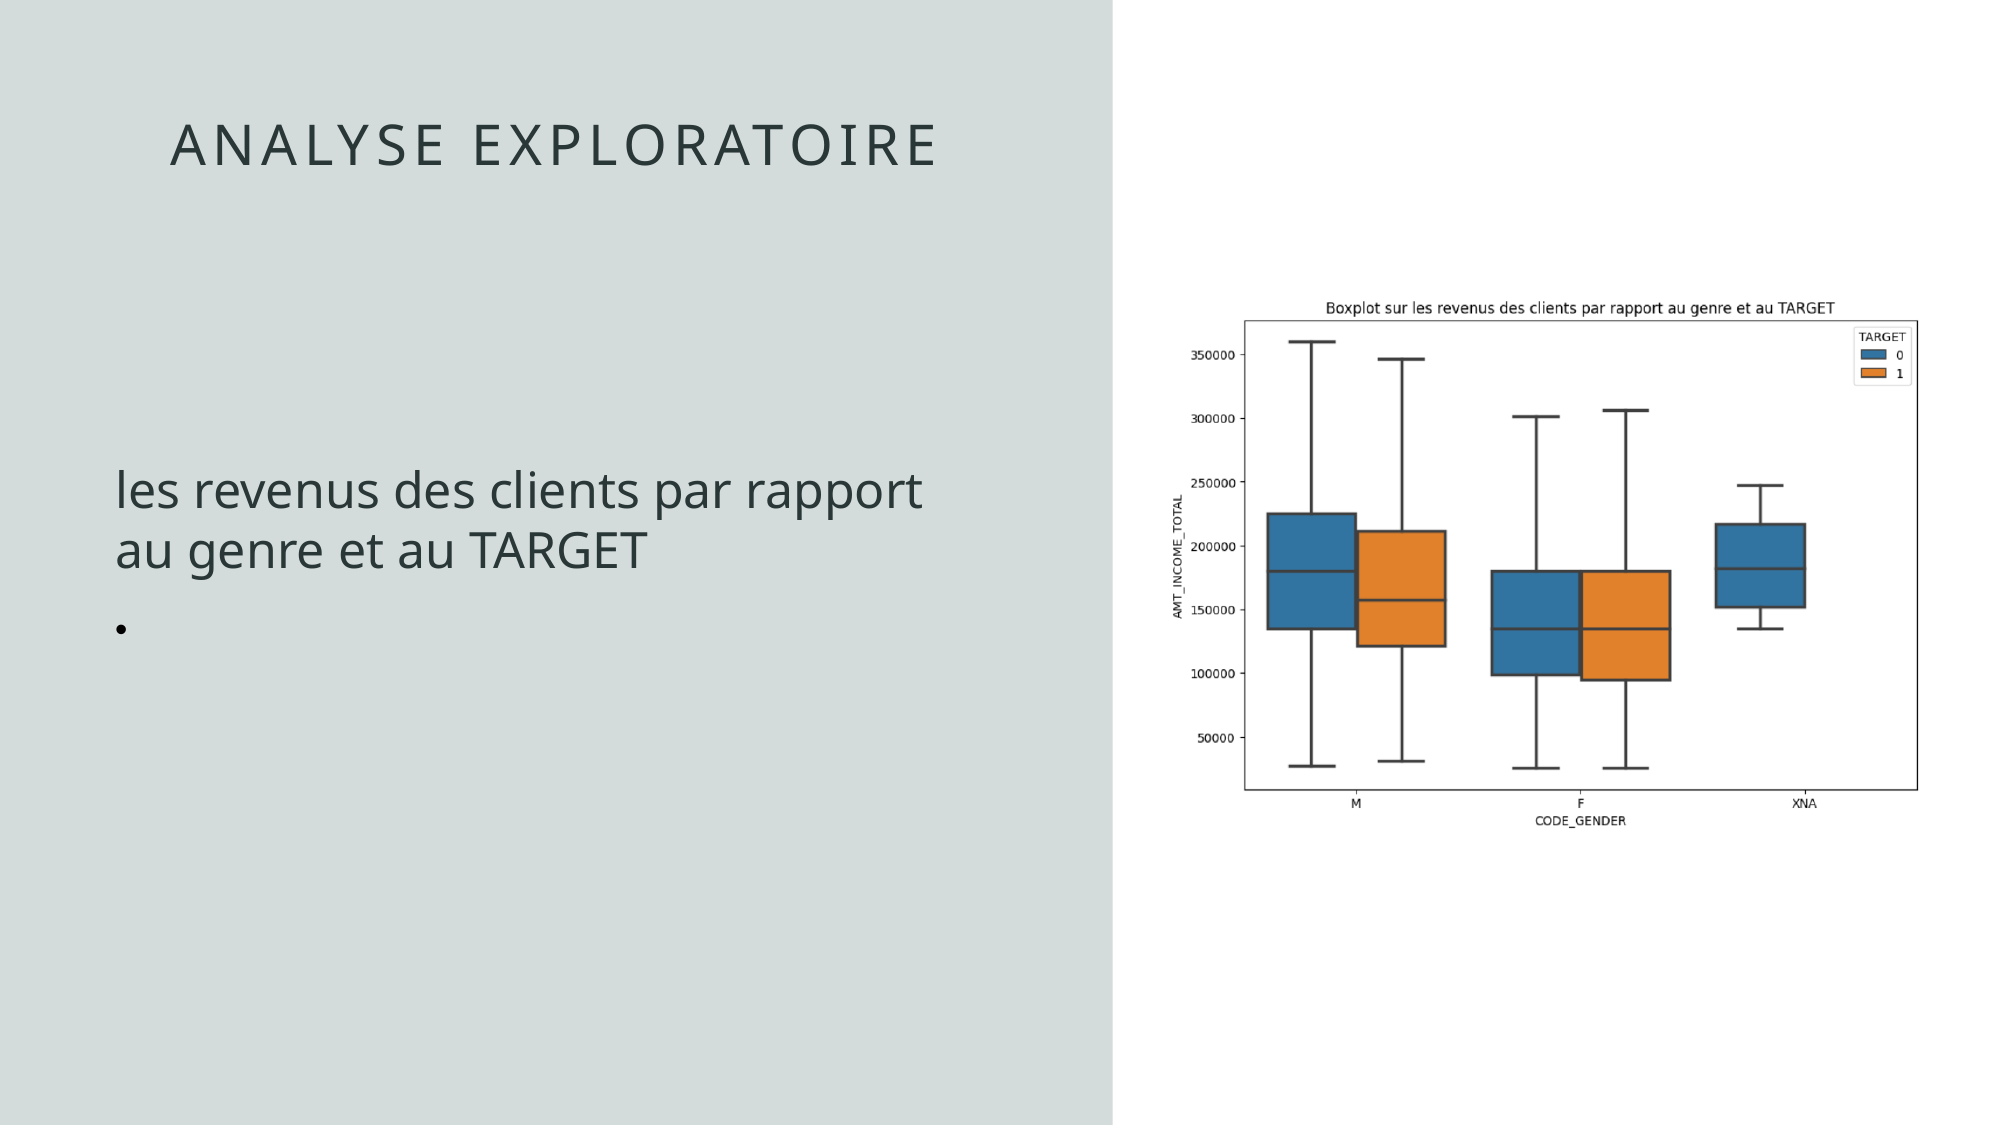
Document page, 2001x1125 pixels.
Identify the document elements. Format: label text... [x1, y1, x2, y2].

title Analyse exploratoire [114, 39, 1000, 254]
picture [1147, 293, 1926, 832]
text_box [0, 0, 2000, 1125]
list les revenus des clients par rapport au genre et au TARGET [100, 451, 1001, 716]
